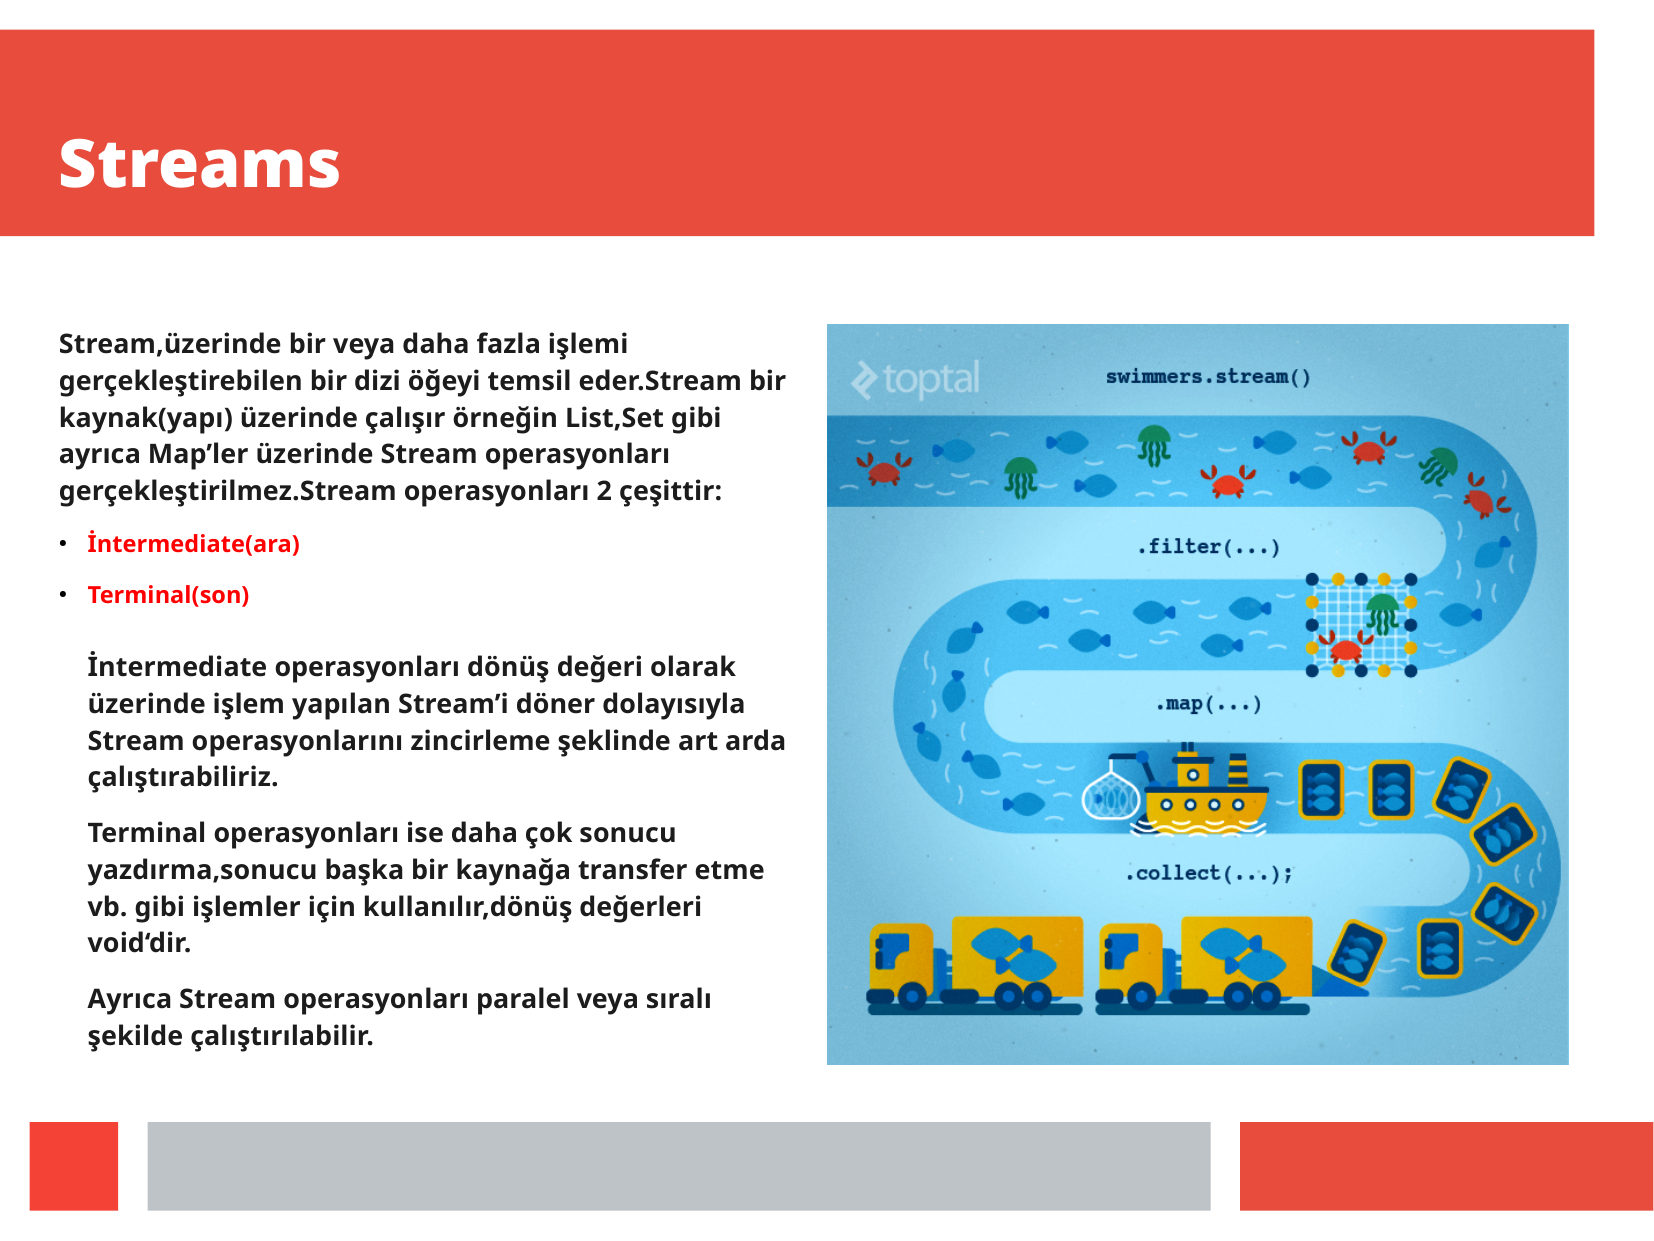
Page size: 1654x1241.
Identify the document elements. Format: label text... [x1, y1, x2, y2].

list Stream,üzerinde bir veya daha fazla işlemi gerçekleştirebilen bir dizi öğeyi temsil eder.Stream bir kaynak(yapı) üzerinde çalışır örneğin List,Set gibi ayrıca Map’ler üzerinde Stream operasyonları gerçekleştirilmez.Stream operasyonları 2 çeşittir: İntermediate(ara) Terminal(son) İntermediate operasyonları dönüş değeri olarak üzerinde işlem yapılan Stream’i döner dolayısıyla Stream operasyonlarını zincirleme şeklinde art arda çalıştırabiliriz. Terminal operasyonları ise daha çok sonucu yazdırma,sonucu başka bir kaynağa transfer etme vb. gibi işlemler için kullanılır,dönüş değerleri void‘dir. Ayrıca Stream operasyonları paralel veya sıralı şekilde çalıştırılabilir. [59, 324, 794, 1093]
title Streams [59, 59, 1595, 207]
picture [827, 324, 1569, 1066]
